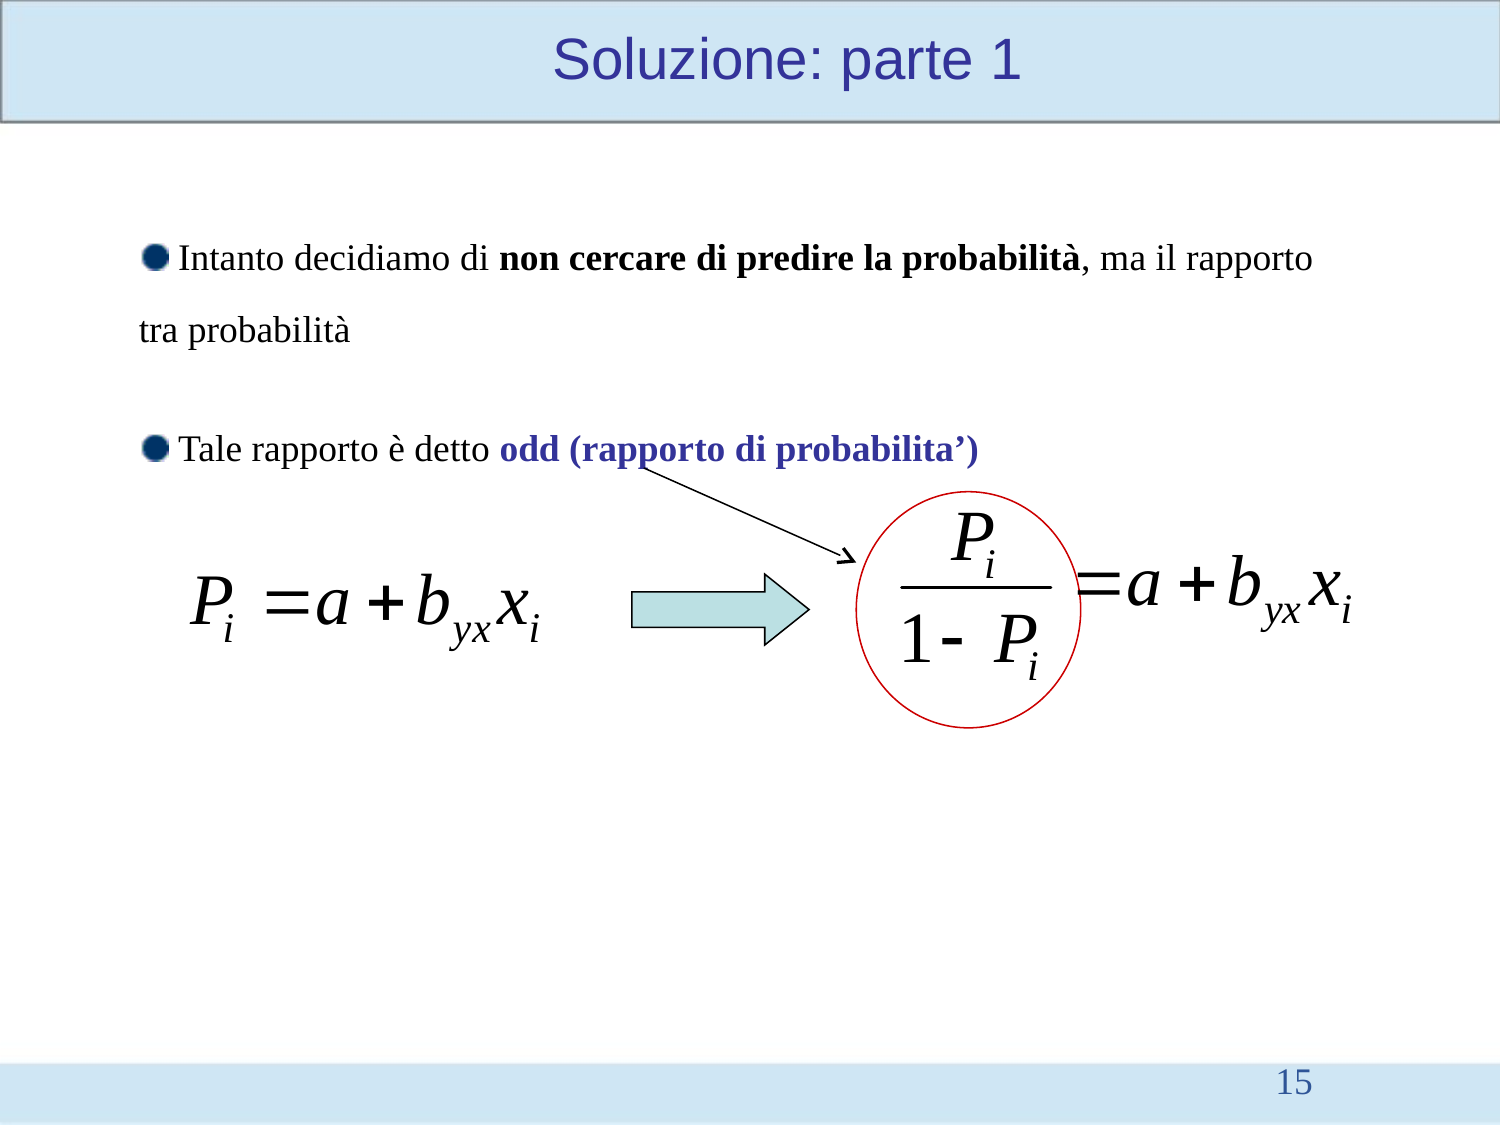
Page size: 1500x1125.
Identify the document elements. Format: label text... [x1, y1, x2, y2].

chart [891, 493, 1367, 700]
picture [0, 0, 1500, 1125]
title Soluzione: parte 1 [113, 0, 1463, 158]
text_box [631, 574, 810, 646]
text_box Intanto decidiamo di non cercare di predire la probabilità, ma il rapporto tra probabilità Tale rapporto è detto odd (rapporto di probabilita’) [123, 198, 1368, 477]
chart [178, 553, 558, 669]
